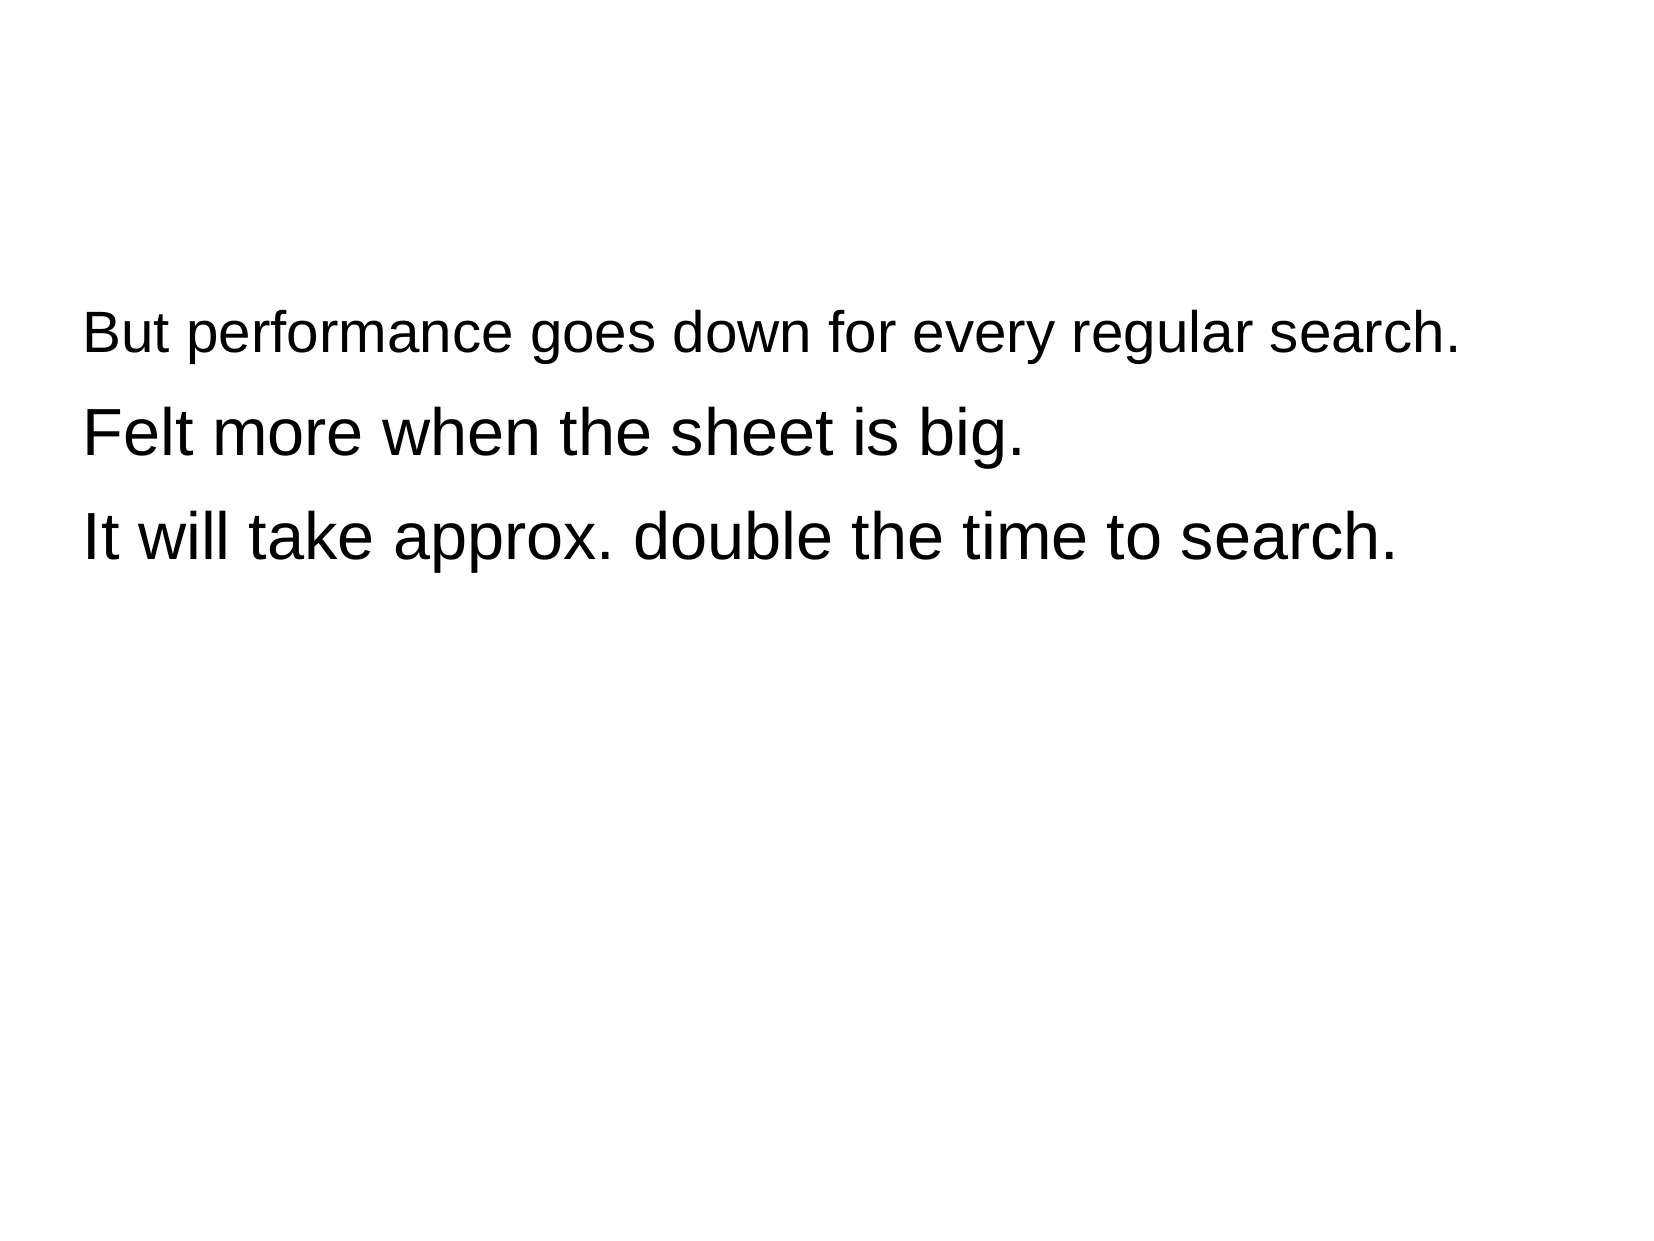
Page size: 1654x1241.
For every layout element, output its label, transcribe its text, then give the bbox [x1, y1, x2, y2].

list But performance goes down for every regular search. Felt more when the sheet is big. It will take approx. double the time to search. [82, 300, 1571, 991]
